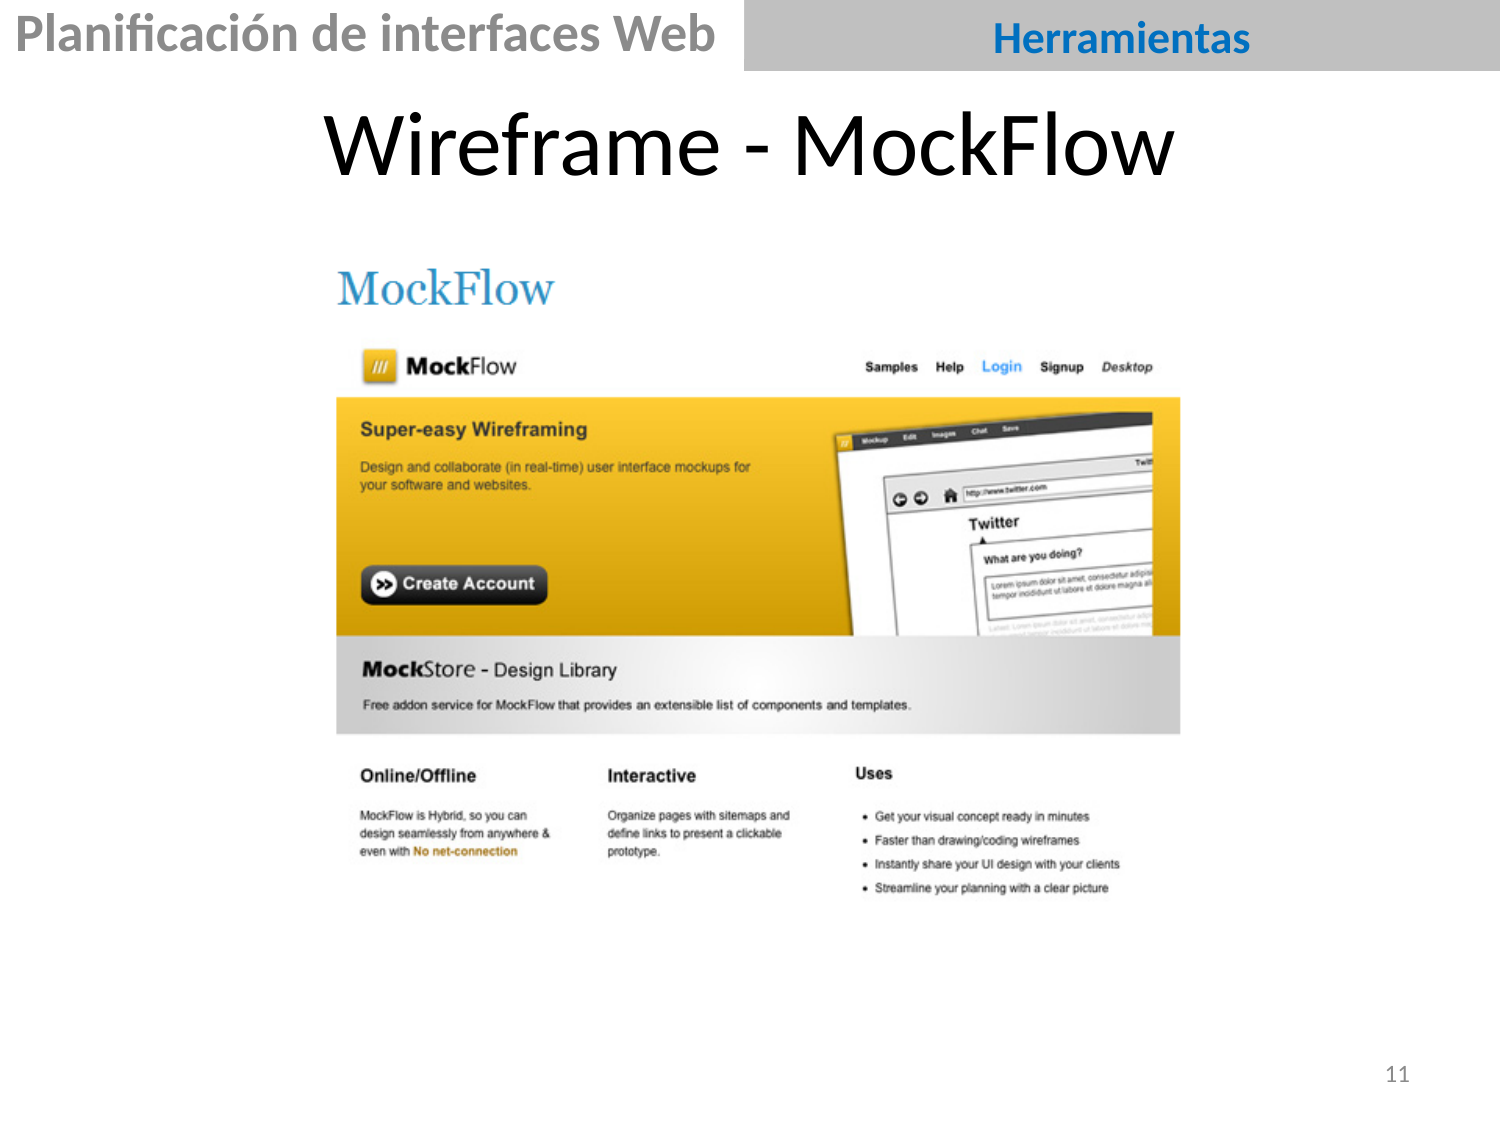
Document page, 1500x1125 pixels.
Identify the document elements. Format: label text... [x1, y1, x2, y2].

slide_number <número> [1074, 1042, 1425, 1103]
title Herramientas [744, 0, 1500, 71]
title Planificación de interfaces Web [0, 0, 745, 60]
title Wireframe - MockFlow [75, 60, 1425, 233]
picture [321, 247, 1193, 919]
